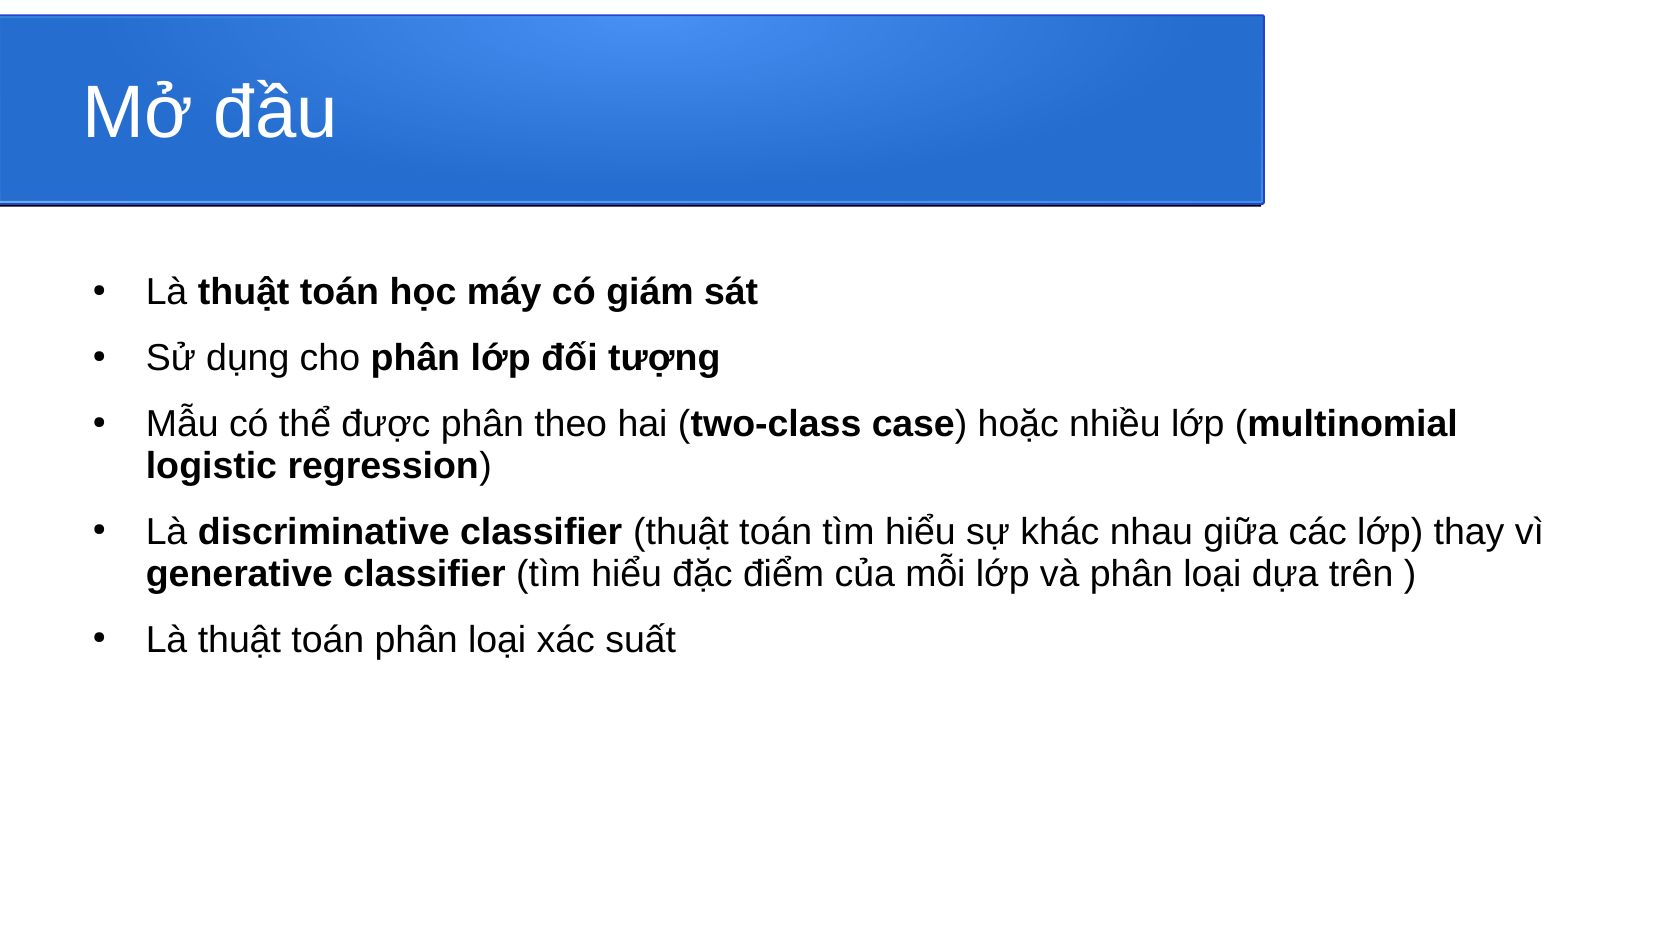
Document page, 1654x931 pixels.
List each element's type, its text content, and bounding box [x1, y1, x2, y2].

title Mở đầu [82, 35, 1235, 189]
list Là thuật toán học máy có giám sát Sử dụng cho phân lớp đối tượng Mẫu có thể được phân theo hai (two-class case) hoặc nhiều lớp (multinomial logistic regression) Là discriminative classifier (thuật toán tìm hiểu sự khác nhau giữa các lớp) thay vì generative classifier (tìm hiểu đặc điểm của mỗi lớp và phân loại dựa trên ) Là thuật toán phân loại xác suất [75, 270, 1564, 811]
